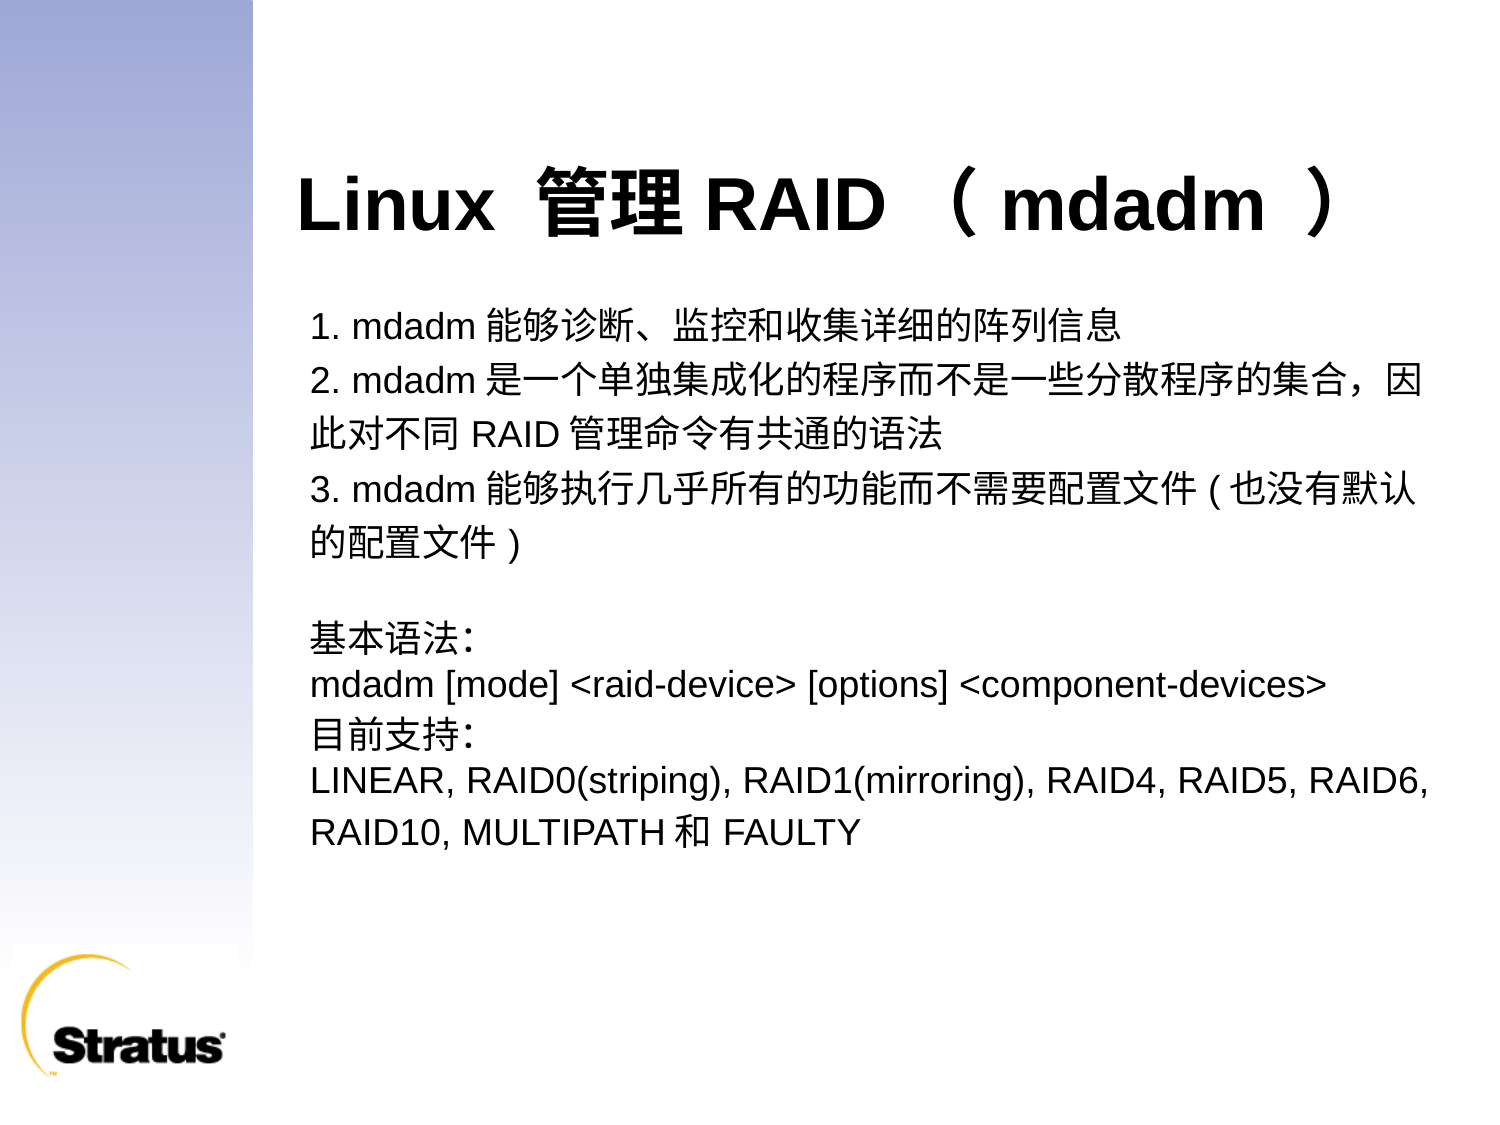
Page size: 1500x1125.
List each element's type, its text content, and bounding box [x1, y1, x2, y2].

text_box 1. mdadm能够诊断、监控和收集详细的阵列信息 2. mdadm是一个单独集成化的程序而不是一些分散程序的集合，因此对不同RAID管理命令有共通的语法 3. mdadm能够执行几乎所有的功能而不需要配置文件(也没有默认的配置文件) 基本语法： mdadm [mode] <raid-device> [options] <component-devices> 目前支持： LINEAR, RAID0(striping), RAID1(mirroring), RAID4, RAID5, RAID6, RAID10, MULTIPATH和FAULTY [295, 288, 1447, 773]
title Linux 管理RAID（mdadm ） [296, 115, 1447, 288]
picture [12, 945, 238, 1088]
